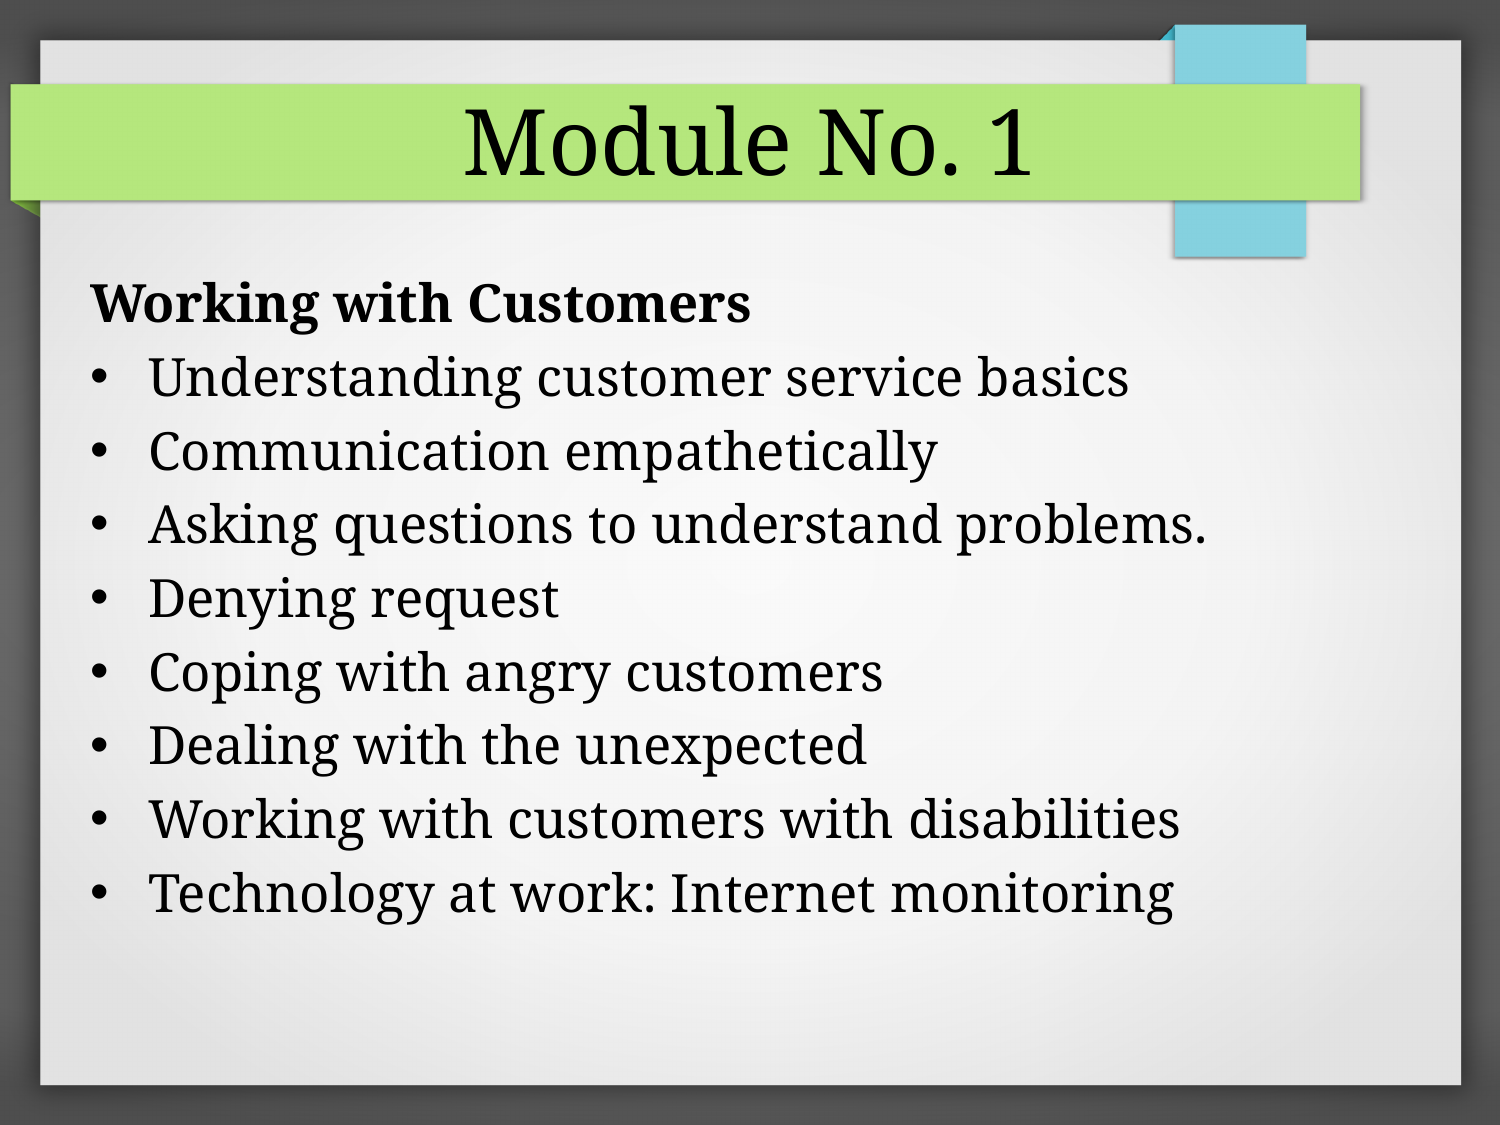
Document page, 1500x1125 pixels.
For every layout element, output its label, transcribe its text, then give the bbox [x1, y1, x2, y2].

picture [0, 0, 1500, 1125]
list Working with Customers Understanding customer service basics Communication empathetically Asking questions to understand problems. Denying request Coping with angry customers Dealing with the unexpected Working with customers with disabilities Technology at work: Internet monitoring [75, 262, 1425, 1005]
title Module No. 1 [75, 45, 1425, 233]
